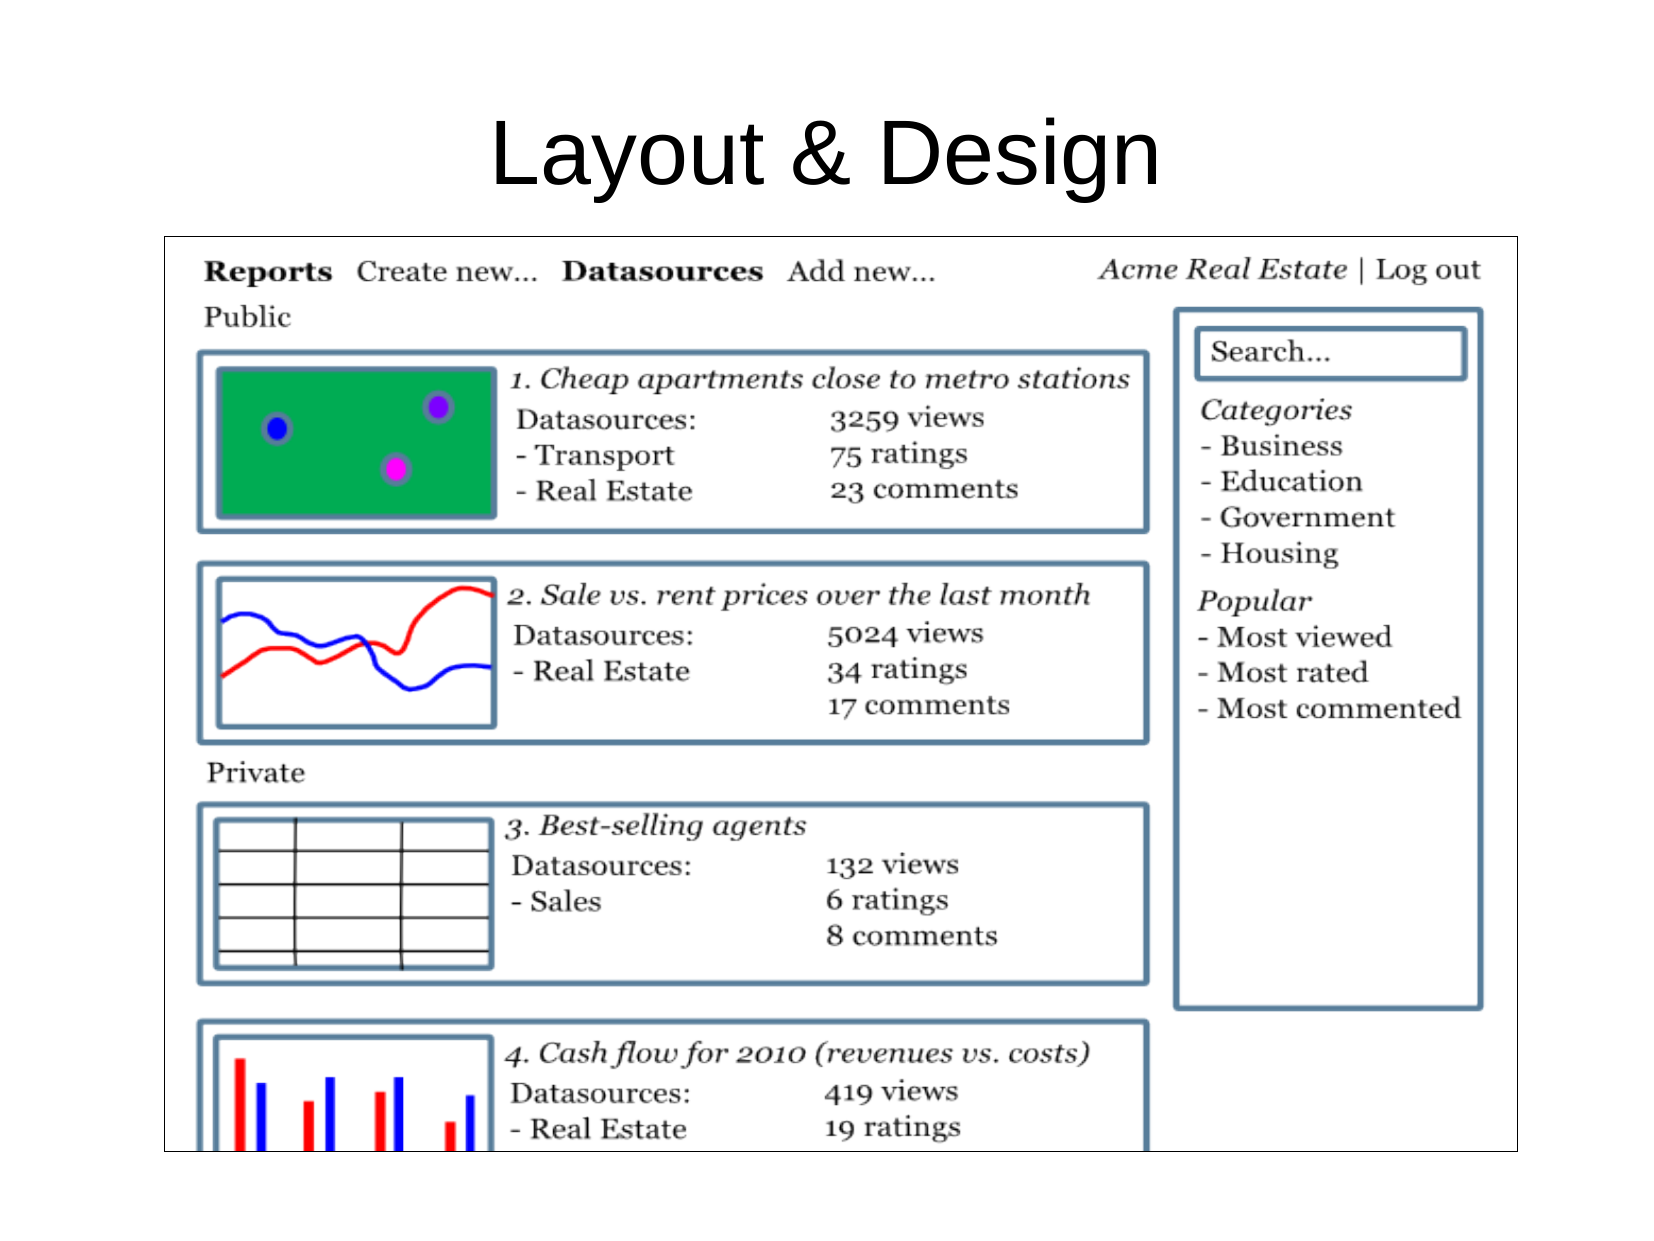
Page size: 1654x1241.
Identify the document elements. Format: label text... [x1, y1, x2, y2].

title Layout & Design [82, 56, 1571, 250]
picture [164, 236, 1518, 1152]
